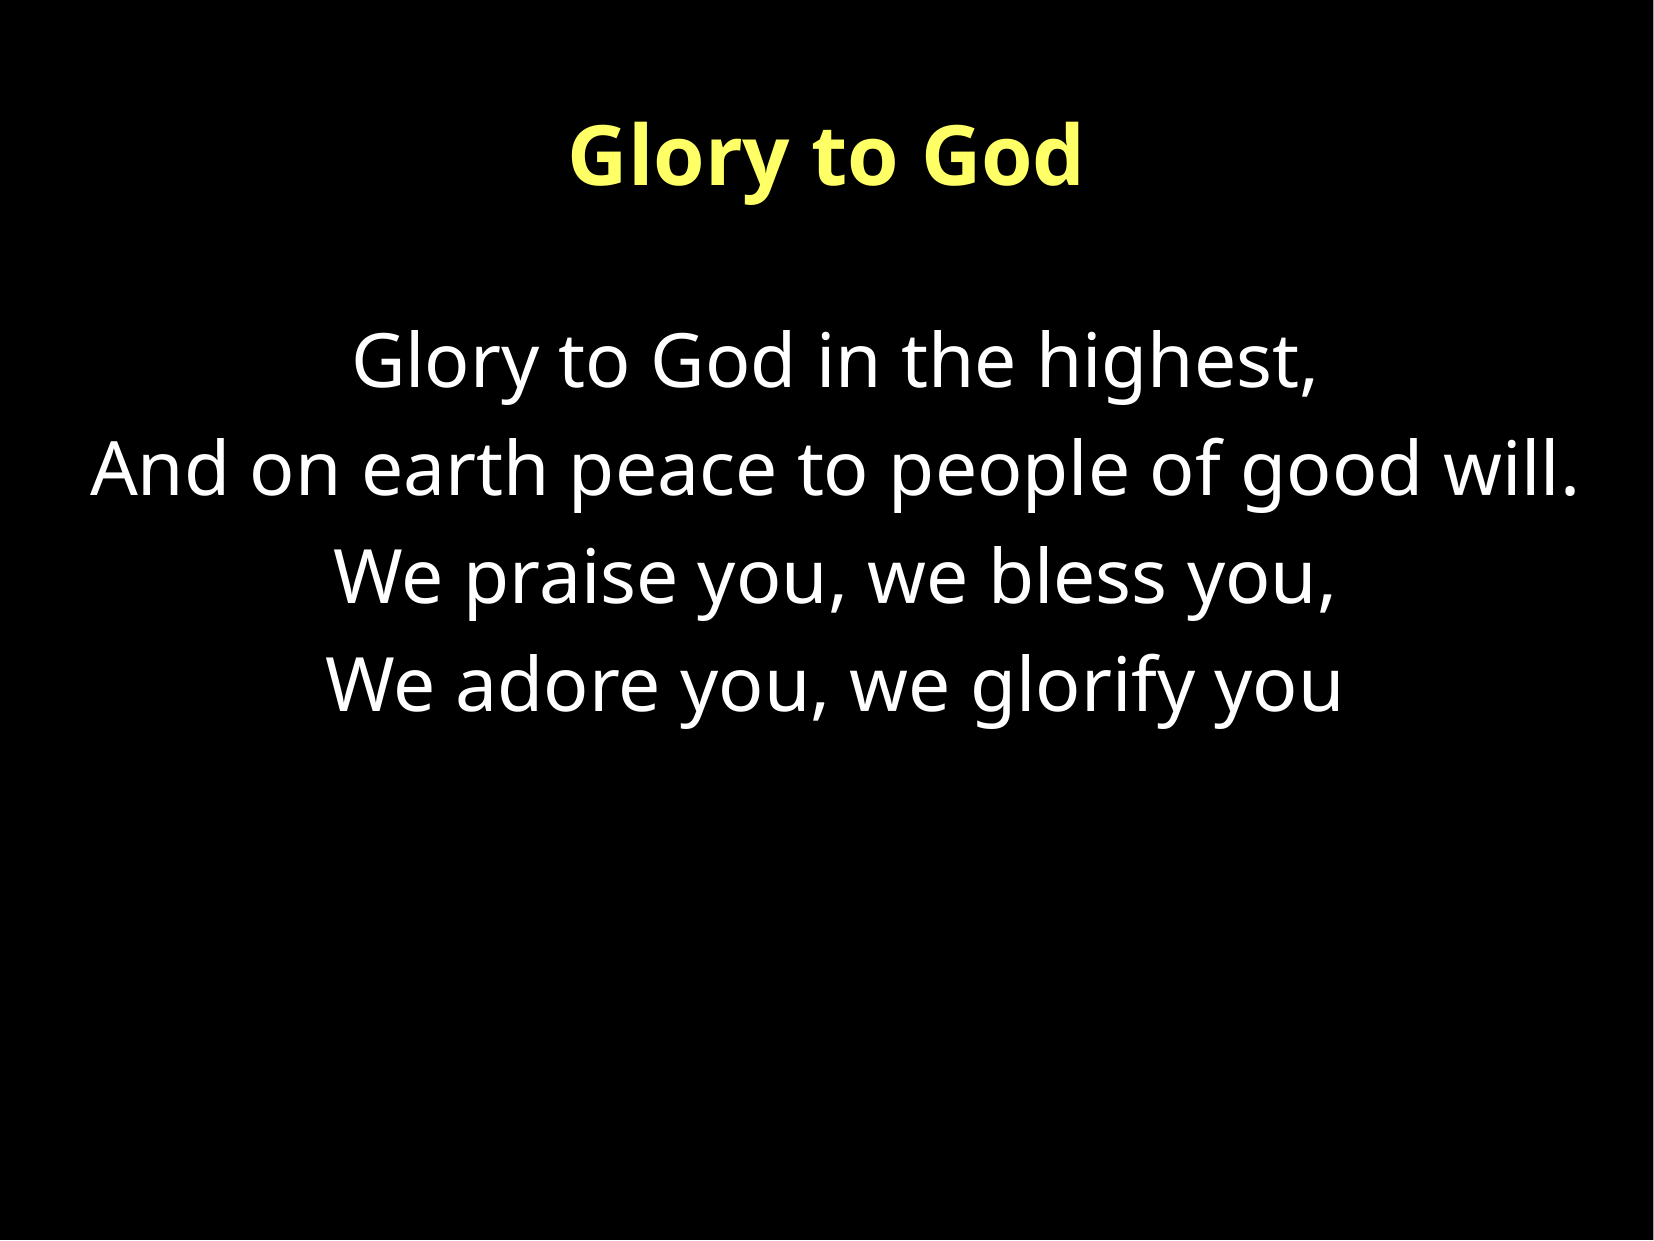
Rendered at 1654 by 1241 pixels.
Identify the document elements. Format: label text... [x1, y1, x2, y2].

list Glory to God in the highest, And on earth peace to people of good will. We praise you, we bless you, We adore you, we glorify you [0, 307, 1654, 1027]
title Glory to God [0, 49, 1654, 257]
